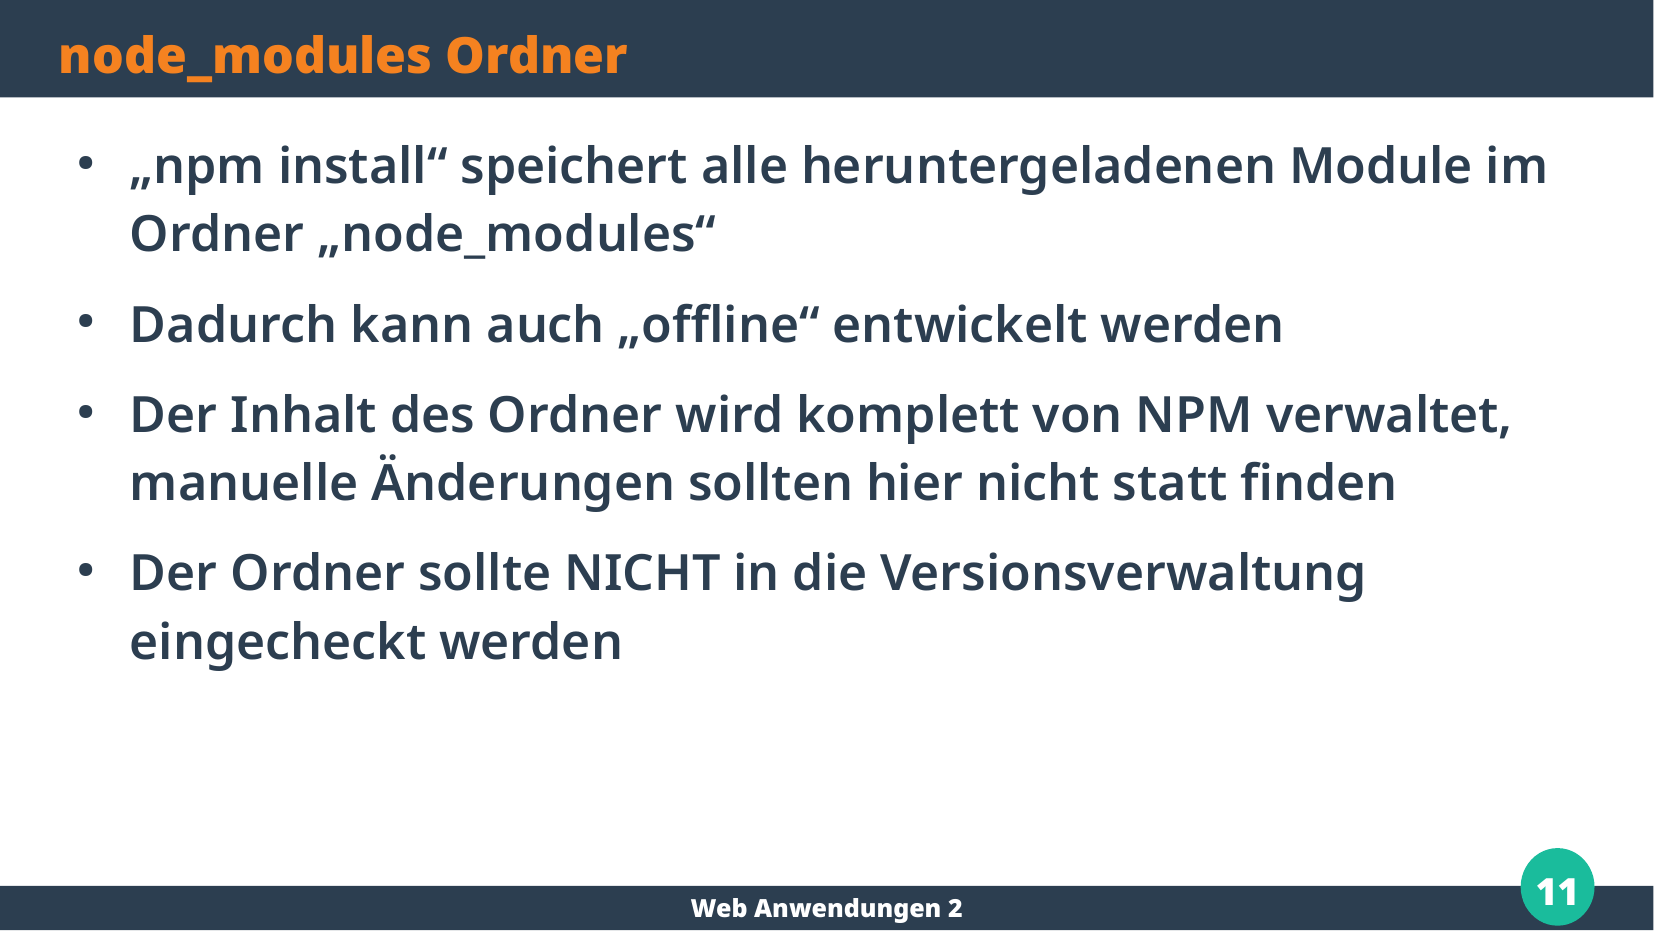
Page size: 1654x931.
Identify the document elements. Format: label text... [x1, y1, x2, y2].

list „npm install“ speichert alle heruntergeladenen Module im Ordner „node_modules“ Dadurch kann auch „offline“ entwickelt werden Der Inhalt des Ordner wird komplett von NPM verwaltet, manuelle Änderungen sollten hier nicht statt finden Der Ordner sollte NICHT in die Versionsverwaltung eingecheckt werden [59, 129, 1595, 864]
title node_modules Ordner [59, 8, 1595, 89]
